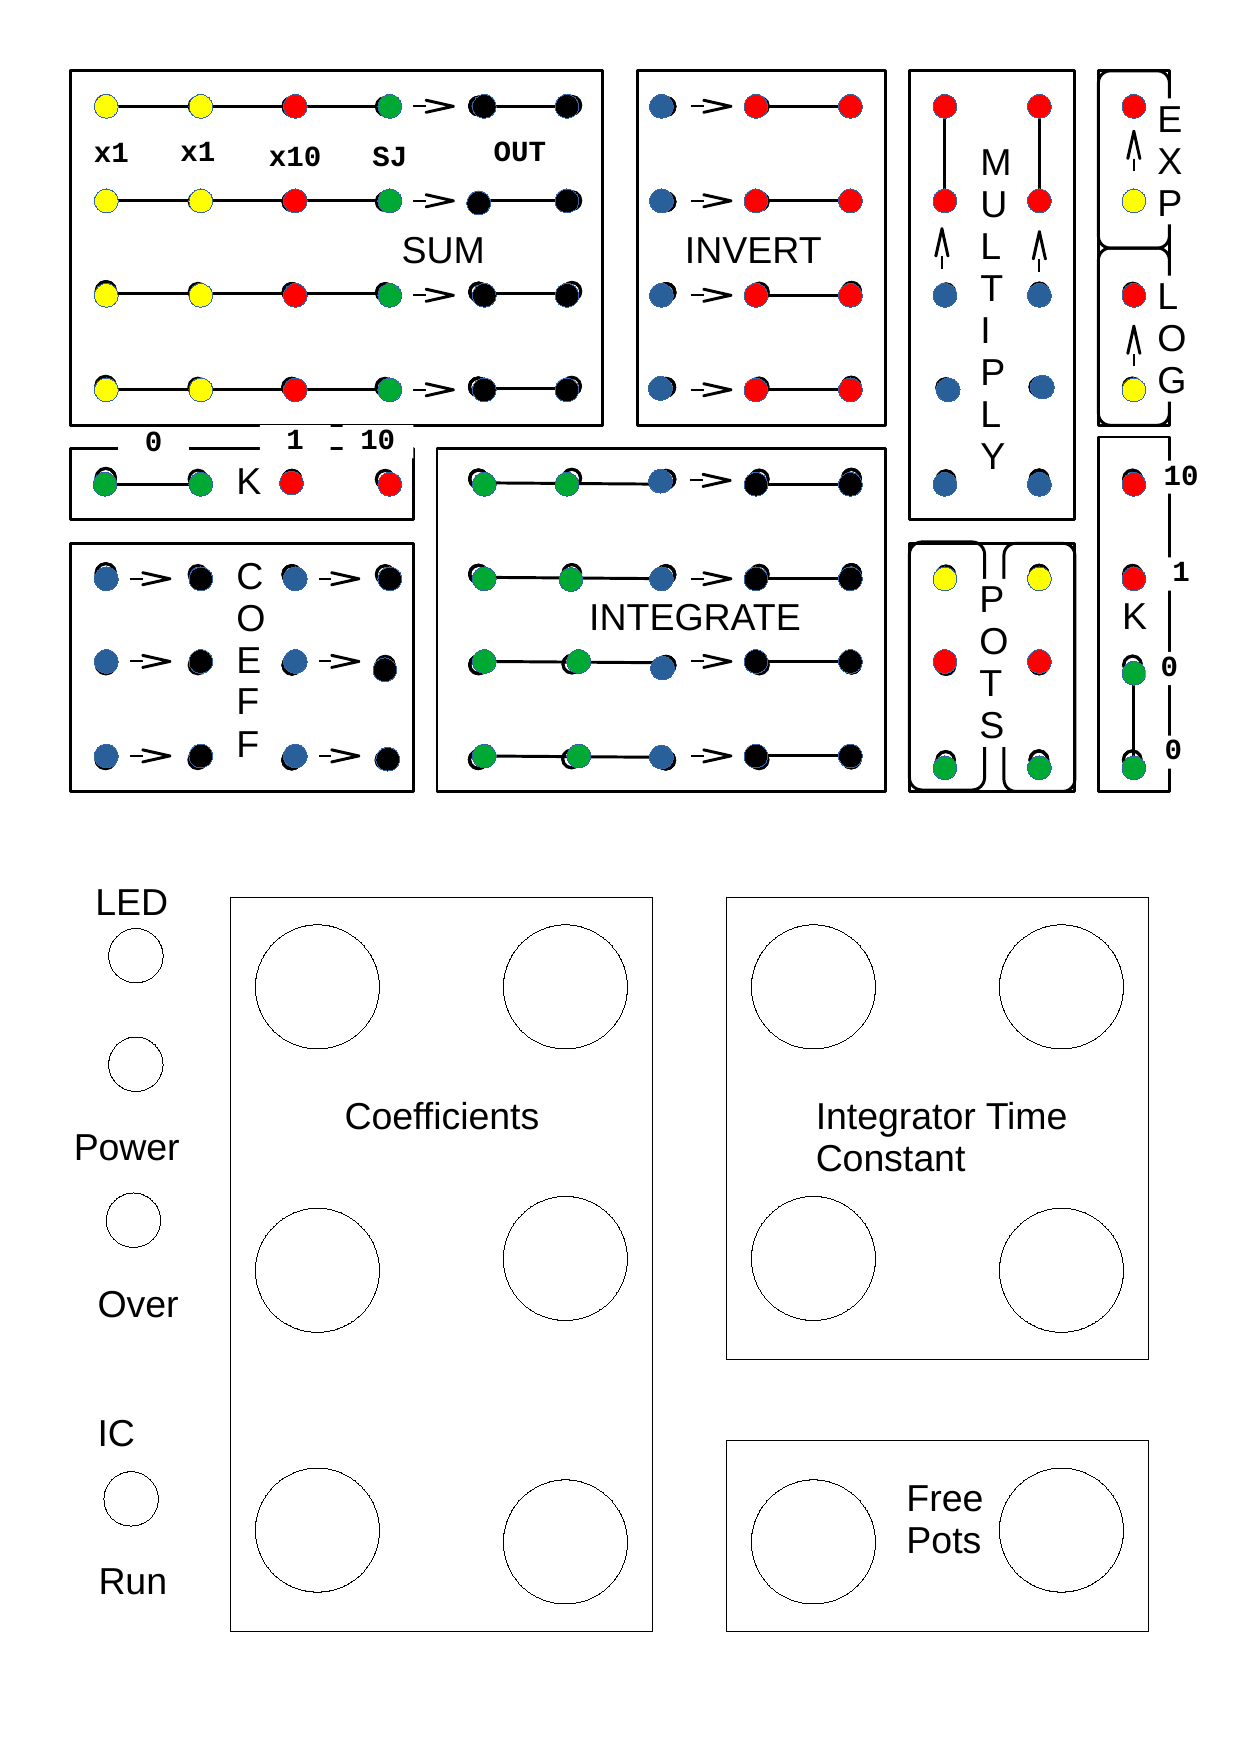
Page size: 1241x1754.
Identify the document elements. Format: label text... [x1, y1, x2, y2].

text_box [648, 469, 673, 494]
text_box Over [82, 1275, 216, 1334]
text_box K [236, 460, 271, 503]
text_box [649, 745, 674, 769]
text_box [188, 649, 213, 674]
text_box [566, 649, 591, 674]
text_box [375, 747, 400, 772]
text_box [933, 283, 957, 308]
text_box [377, 188, 402, 213]
text_box [838, 188, 863, 213]
text_box [838, 472, 863, 497]
text_box [283, 283, 308, 308]
text_box LED [80, 874, 184, 931]
text_box [188, 94, 213, 119]
text_box [377, 283, 402, 308]
text_box x10 [259, 141, 331, 175]
text_box [1122, 566, 1146, 591]
text_box [566, 744, 591, 768]
text_box [94, 744, 119, 768]
text_box [1122, 377, 1146, 402]
text_box 10 [1157, 460, 1205, 494]
text_box MULTIPLY [980, 141, 1004, 478]
text_box [1027, 94, 1052, 119]
text_box [279, 471, 304, 495]
text_box [649, 94, 674, 119]
text_box [838, 649, 863, 674]
text_box POTS [979, 578, 1015, 747]
text_box [649, 566, 674, 591]
text_box [559, 567, 583, 592]
text_box [472, 744, 497, 768]
text_box [466, 191, 491, 215]
text_box [188, 283, 213, 308]
text_box [1027, 472, 1052, 497]
text_box [648, 376, 673, 401]
text_box [744, 188, 768, 213]
text_box [650, 656, 675, 680]
text_box [472, 377, 497, 402]
text_box [933, 94, 957, 119]
text_box [472, 283, 497, 308]
text_box [1027, 188, 1052, 213]
text_box [94, 649, 119, 674]
text_box [744, 649, 768, 674]
text_box Run [83, 1553, 184, 1639]
text_box [472, 566, 497, 591]
text_box Coefficients [329, 1087, 578, 1224]
text_box OUT [484, 137, 556, 171]
text_box [188, 188, 213, 213]
text_box [744, 283, 768, 308]
text_box 10 [342, 425, 414, 459]
text_box [933, 755, 957, 780]
text_box [1122, 188, 1146, 213]
text_box Power [59, 1118, 208, 1204]
text_box 0 [1149, 735, 1197, 769]
text_box [1122, 755, 1146, 780]
text_box [377, 472, 402, 497]
text_box [744, 744, 768, 768]
text_box SUM [401, 229, 497, 272]
text_box [283, 744, 308, 768]
text_box Integrator Time Constant [801, 1087, 1174, 1224]
text_box INTEGRATE [589, 596, 823, 639]
text_box [283, 649, 308, 674]
text_box SJ [354, 141, 426, 175]
text_box [188, 744, 213, 768]
text_box [93, 472, 117, 497]
text_box [1027, 566, 1052, 591]
text_box [283, 566, 308, 591]
text_box [933, 188, 957, 213]
text_box [373, 657, 397, 682]
text_box LOG [1157, 275, 1193, 402]
text_box [649, 188, 674, 213]
text_box [933, 649, 957, 674]
text_box Free Pots [891, 1470, 1016, 1607]
text_box [377, 94, 402, 119]
text_box EXP [1157, 98, 1193, 225]
text_box [1122, 661, 1145, 686]
text_box 0 [1145, 651, 1193, 686]
text_box [838, 566, 863, 591]
text_box [1027, 755, 1052, 780]
text_box [94, 188, 119, 213]
text_box [472, 472, 497, 497]
text_box [1027, 283, 1052, 308]
text_box [555, 283, 579, 308]
text_box COEFF [236, 555, 272, 768]
text_box [94, 283, 119, 308]
text_box [555, 94, 579, 119]
text_box K [1122, 595, 1157, 638]
text_box [283, 377, 308, 402]
text_box [838, 377, 863, 402]
text_box x1 [162, 136, 234, 170]
text_box [283, 94, 308, 119]
text_box [1122, 283, 1146, 308]
text_box [838, 94, 863, 119]
text_box INVERT [685, 229, 827, 272]
text_box [94, 94, 119, 119]
text_box [1122, 472, 1146, 497]
text_box [1030, 375, 1055, 399]
text_box [744, 472, 768, 497]
text_box [744, 94, 768, 119]
text_box [649, 283, 674, 308]
text_box [555, 472, 579, 497]
text_box [933, 472, 957, 497]
text_box [94, 566, 119, 591]
text_box [472, 649, 497, 674]
text_box [377, 377, 402, 402]
text_box [472, 94, 497, 119]
text_box [188, 472, 213, 497]
text_box [1027, 649, 1052, 674]
text_box [188, 377, 213, 402]
text_box [838, 744, 863, 768]
text_box [283, 188, 308, 213]
text_box [188, 566, 213, 591]
text_box [933, 566, 957, 591]
text_box [744, 566, 768, 591]
text_box 1 [1157, 557, 1205, 591]
text_box [838, 283, 863, 308]
text_box [1122, 94, 1146, 119]
text_box [94, 377, 119, 402]
text_box [377, 566, 402, 591]
text_box [555, 188, 579, 213]
text_box [744, 377, 768, 402]
text_box [936, 377, 961, 402]
text_box IC [82, 1405, 165, 1463]
text_box 0 [118, 427, 189, 461]
text_box x1 [75, 137, 147, 171]
text_box 1 [259, 425, 331, 459]
text_box [555, 377, 579, 402]
